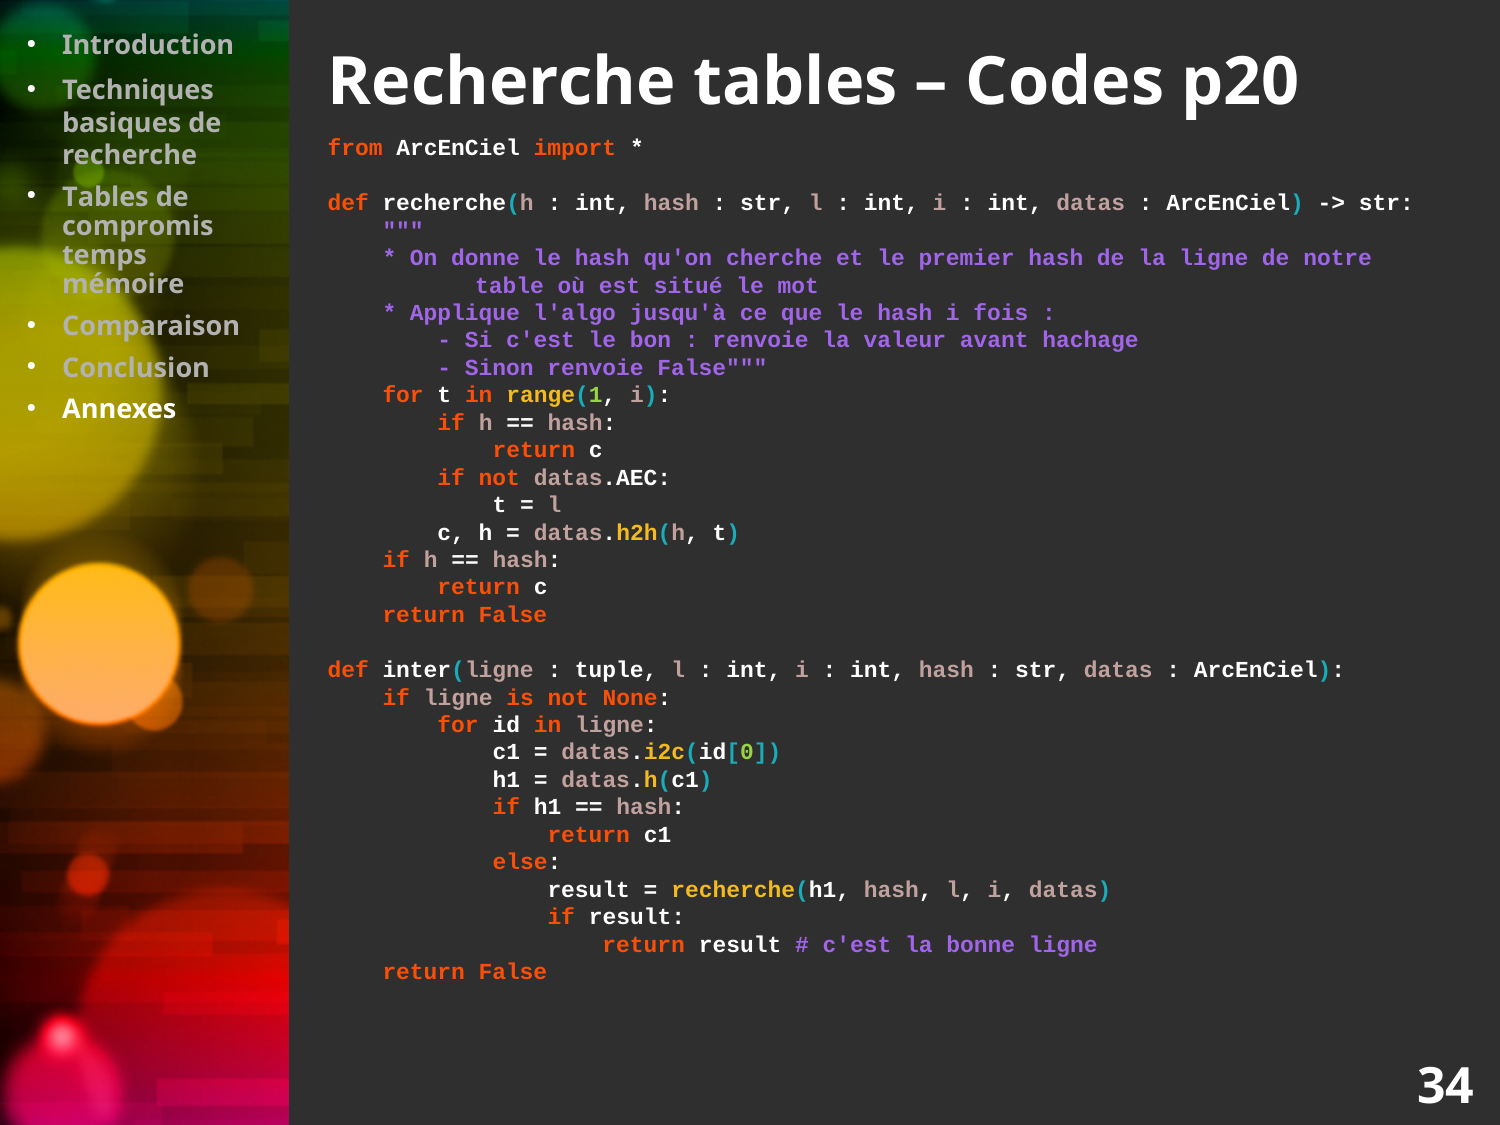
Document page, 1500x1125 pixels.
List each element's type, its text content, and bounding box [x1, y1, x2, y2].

picture [0, 0, 289, 1125]
text_box from ArcEnCiel import * def recherche(h : int, hash : str, l : int, i : int, datas : ArcEnCiel) -> str: """ * On donne le hash qu'on cherche et le premier hash de la ligne de notre table où est situé le mot * Applique l'algo jusqu'à ce que le hash i fois : - Si c'est le bon : renvoie la valeur avant hachage - Sinon renvoie False""" for t in range(1, i): if h == hash: return c if not datas.AEC: t = l c, h = datas.h2h(h, t) if h == hash: return c return False def inter(ligne : tuple, l : int, i : int, hash : str, datas : ArcEnCiel): if ligne is not None: for id in ligne: c1 = datas.i2c(id[0]) h1 = datas.h(c1) if h1 == hash: return c1 else: result = recherche(h1, hash, l, i, datas) if result: return result # c'est la bonne ligne return False [312, 125, 1447, 1075]
text_box <numéro> [1417, 1054, 1500, 1109]
text_box Introduction Techniques basiques de recherche Tables de compromis temps mémoire Comparaison Conclusion Annexes [11, 23, 284, 449]
text_box [289, 0, 1500, 1125]
title Recherche tables – Codes p20 [312, 19, 1471, 138]
